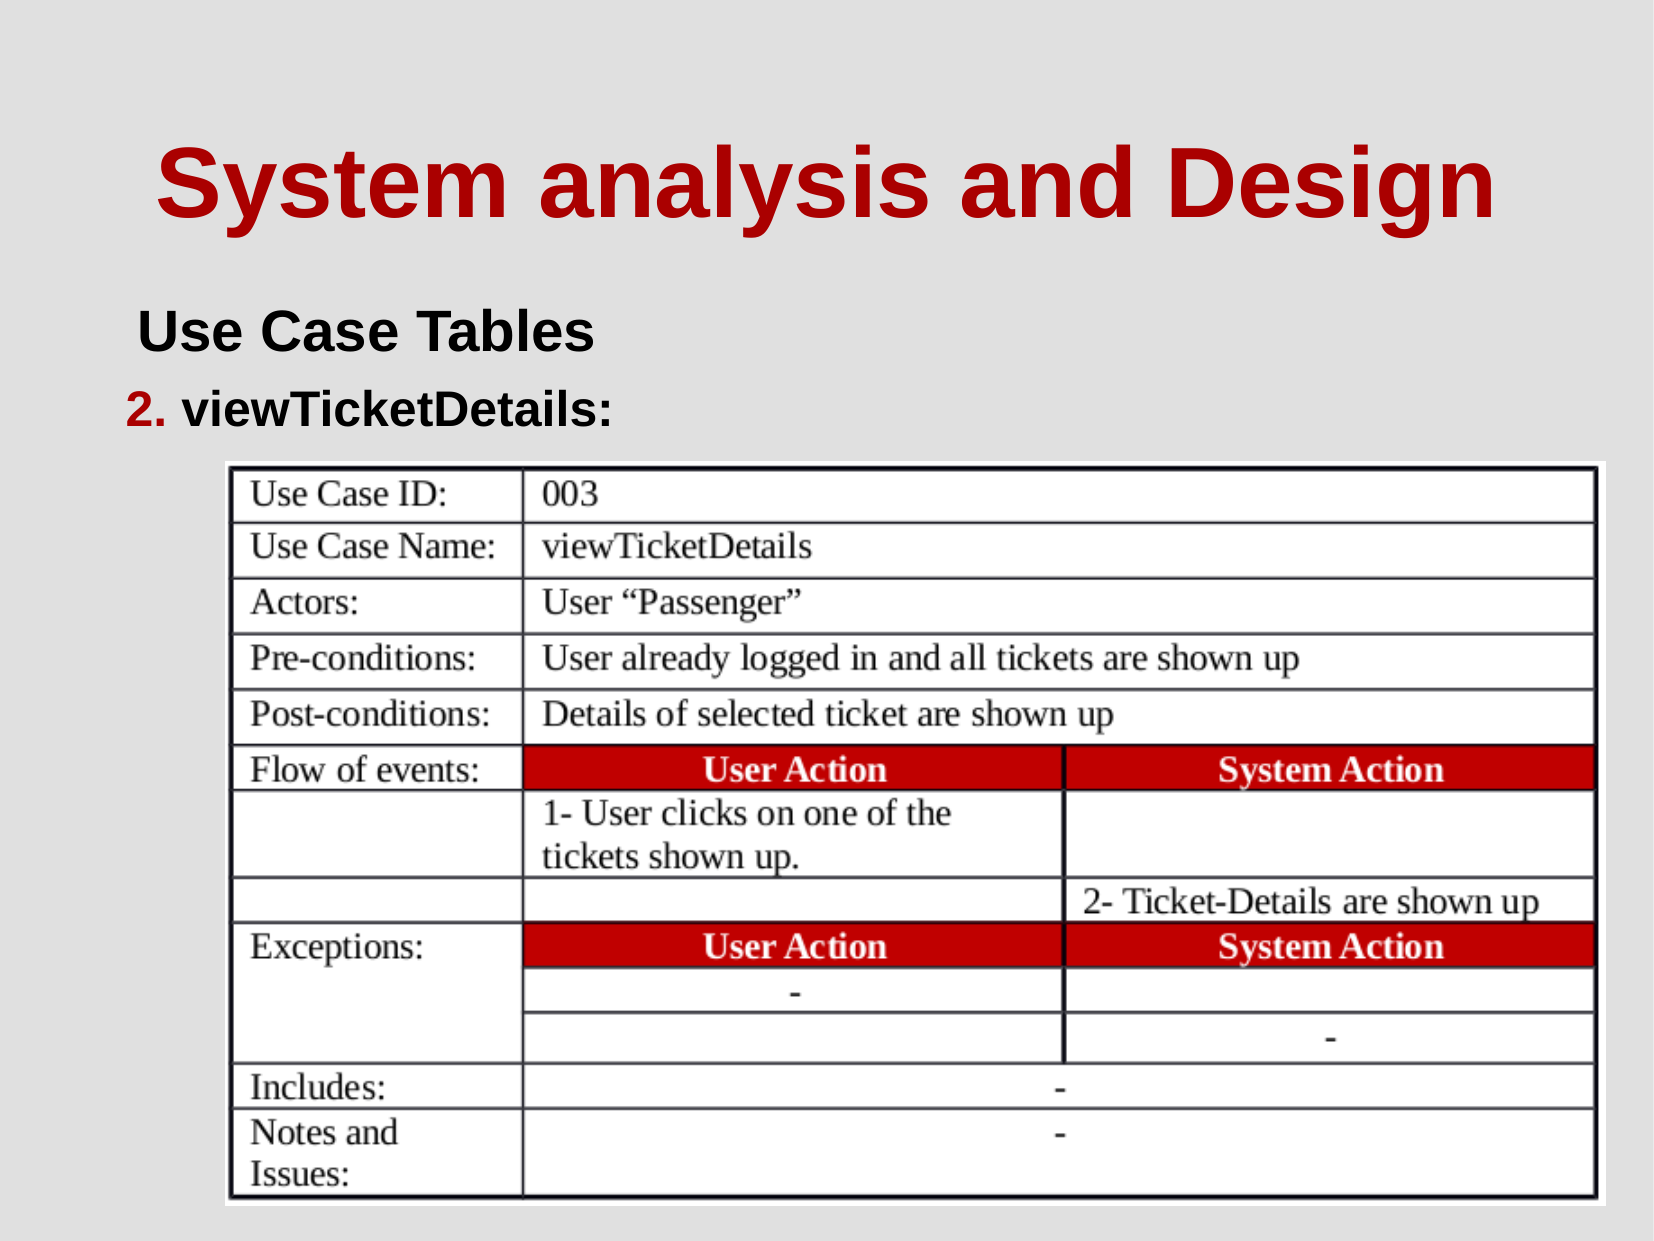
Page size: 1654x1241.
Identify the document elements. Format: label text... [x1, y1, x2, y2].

picture [0, 0, 1654, 1241]
text_box Use Case Tables [122, 290, 903, 371]
text_box System analysis and Design [140, 120, 1514, 247]
text_box 2. viewTicketDetails: [110, 373, 891, 454]
